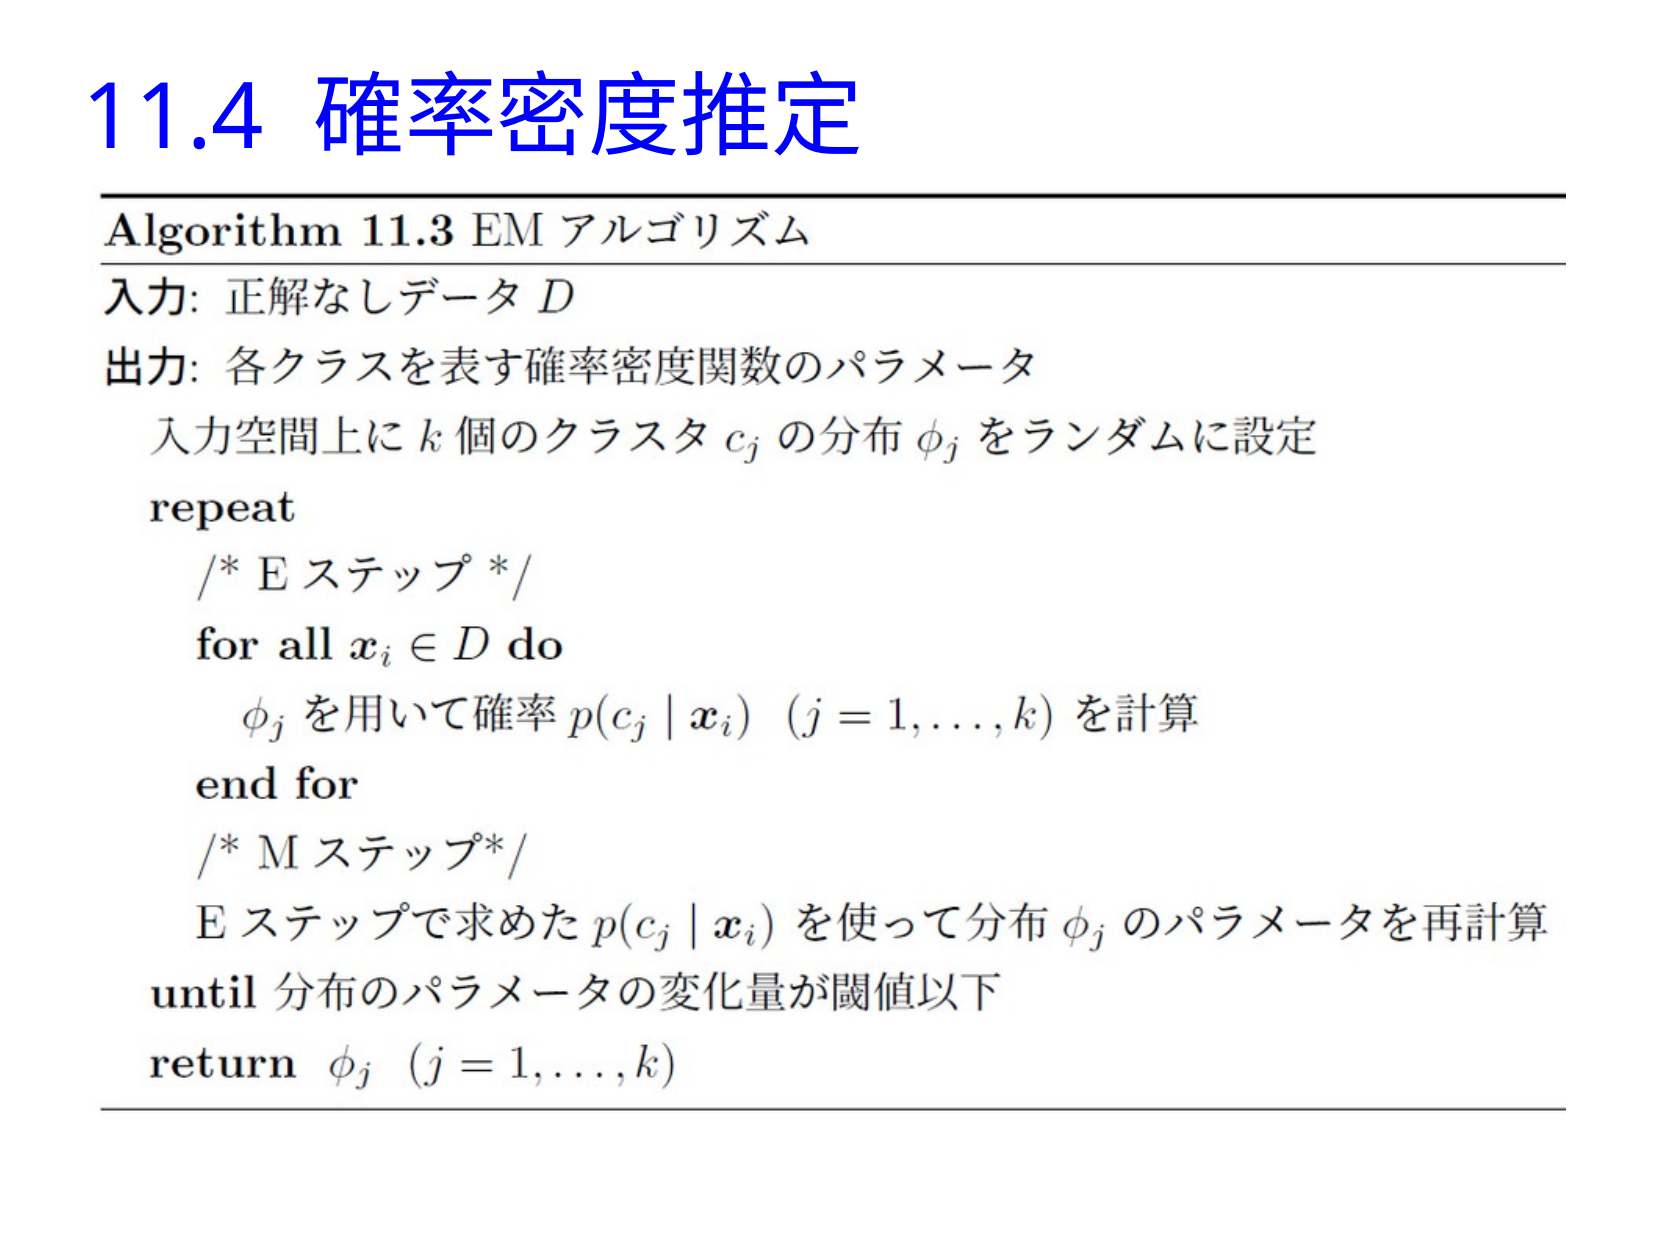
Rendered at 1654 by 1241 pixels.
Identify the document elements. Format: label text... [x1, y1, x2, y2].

picture [89, 185, 1566, 1128]
title 11.4 確率密度推定 [82, 29, 1571, 198]
